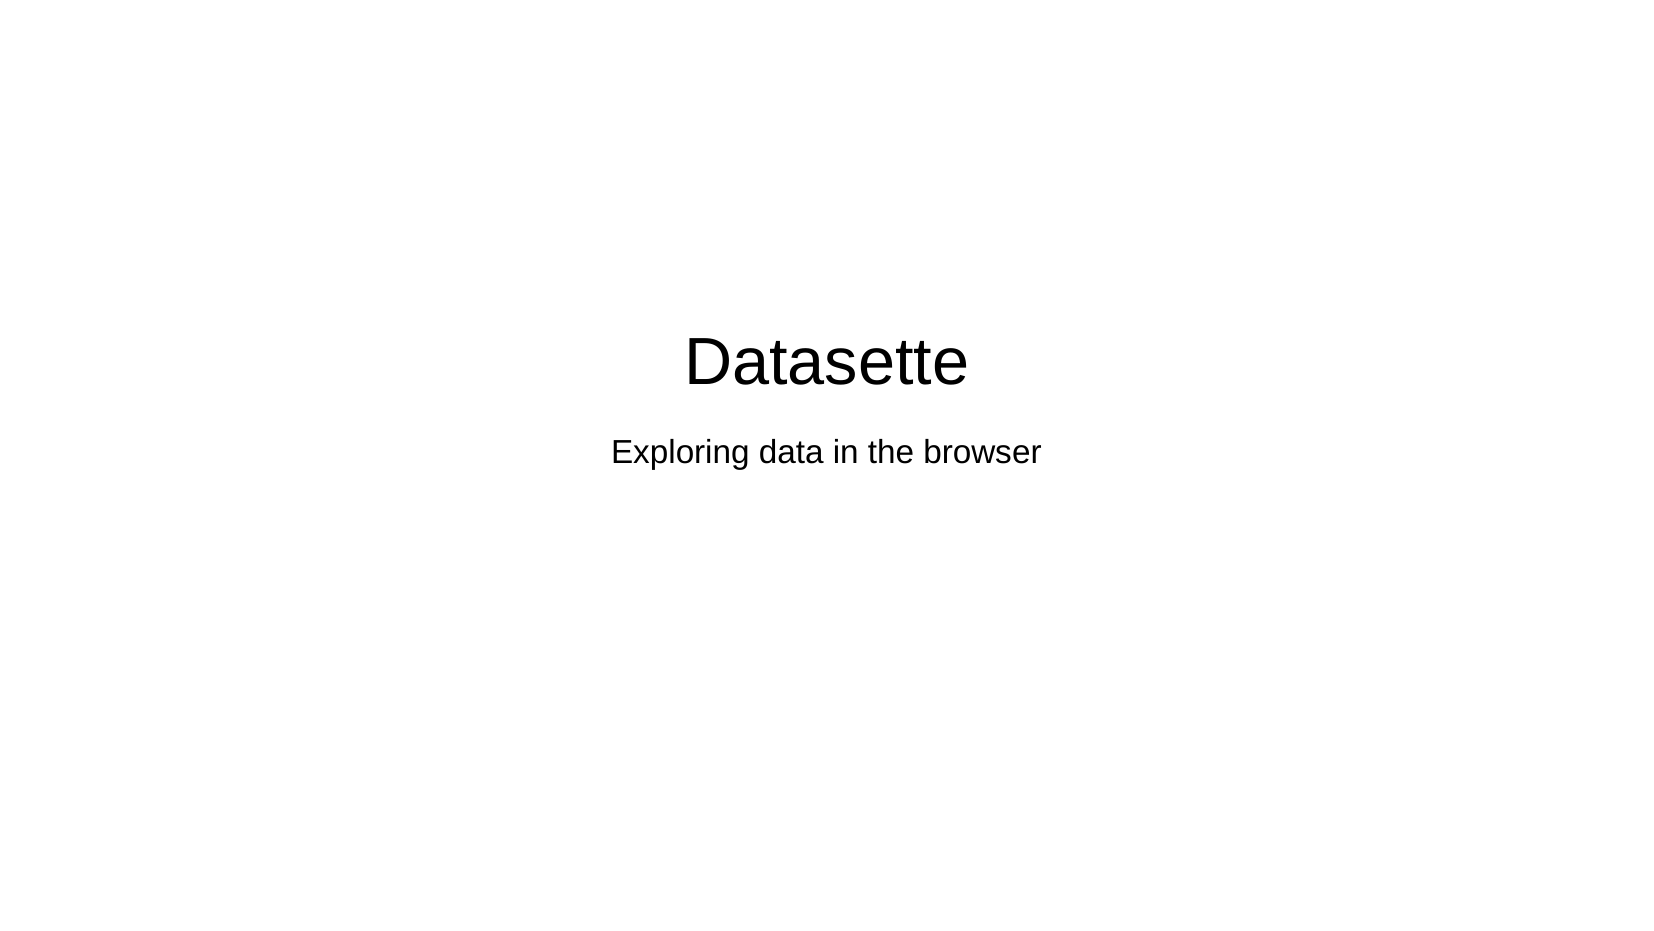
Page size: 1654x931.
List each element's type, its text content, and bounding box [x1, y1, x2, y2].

subtitle Datasette Exploring data in the browser [82, 37, 1571, 757]
